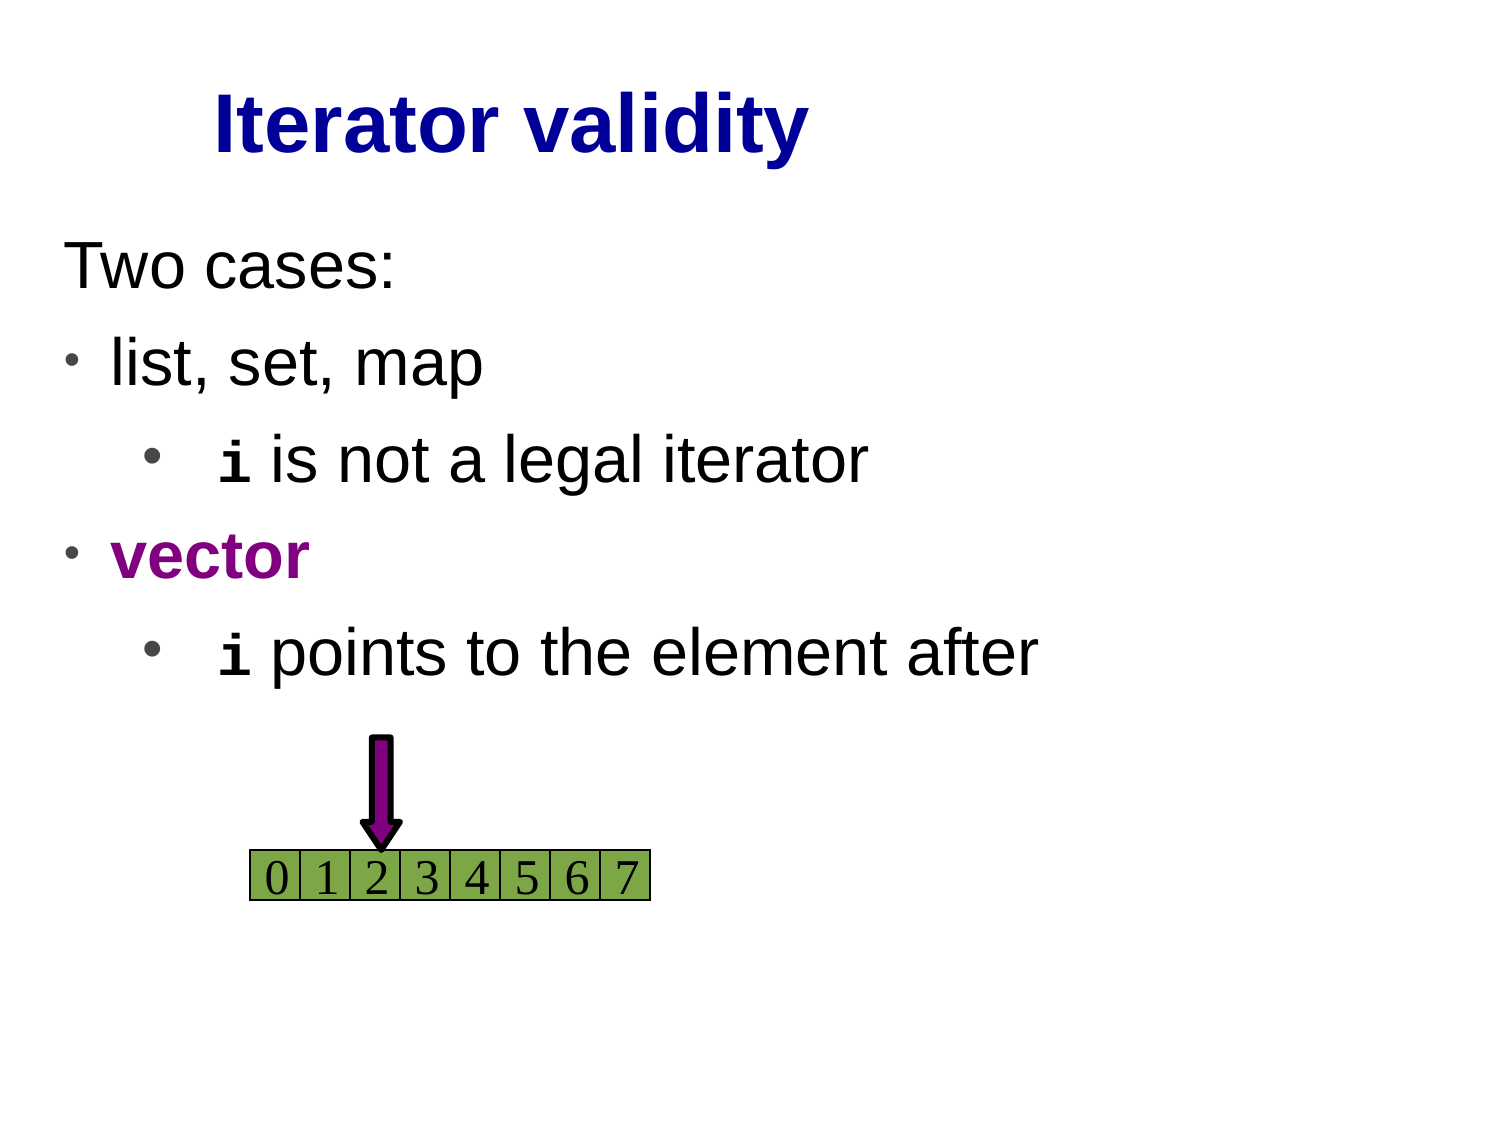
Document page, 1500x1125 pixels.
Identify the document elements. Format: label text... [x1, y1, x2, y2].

text_box 7 [599, 849, 650, 901]
text_box 1 [299, 849, 349, 901]
text_box 2 [349, 849, 399, 901]
text_box 6 [549, 849, 599, 901]
text_box 5 [499, 849, 549, 901]
list Two cases: list, set, map i is not a legal iterator vector i points to the element after [49, 215, 1065, 890]
text_box 3 [399, 849, 449, 901]
title Iterator validity [198, 17, 1468, 220]
text_box 0 [249, 849, 299, 901]
text_box [362, 737, 400, 850]
text_box 4 [449, 849, 499, 901]
